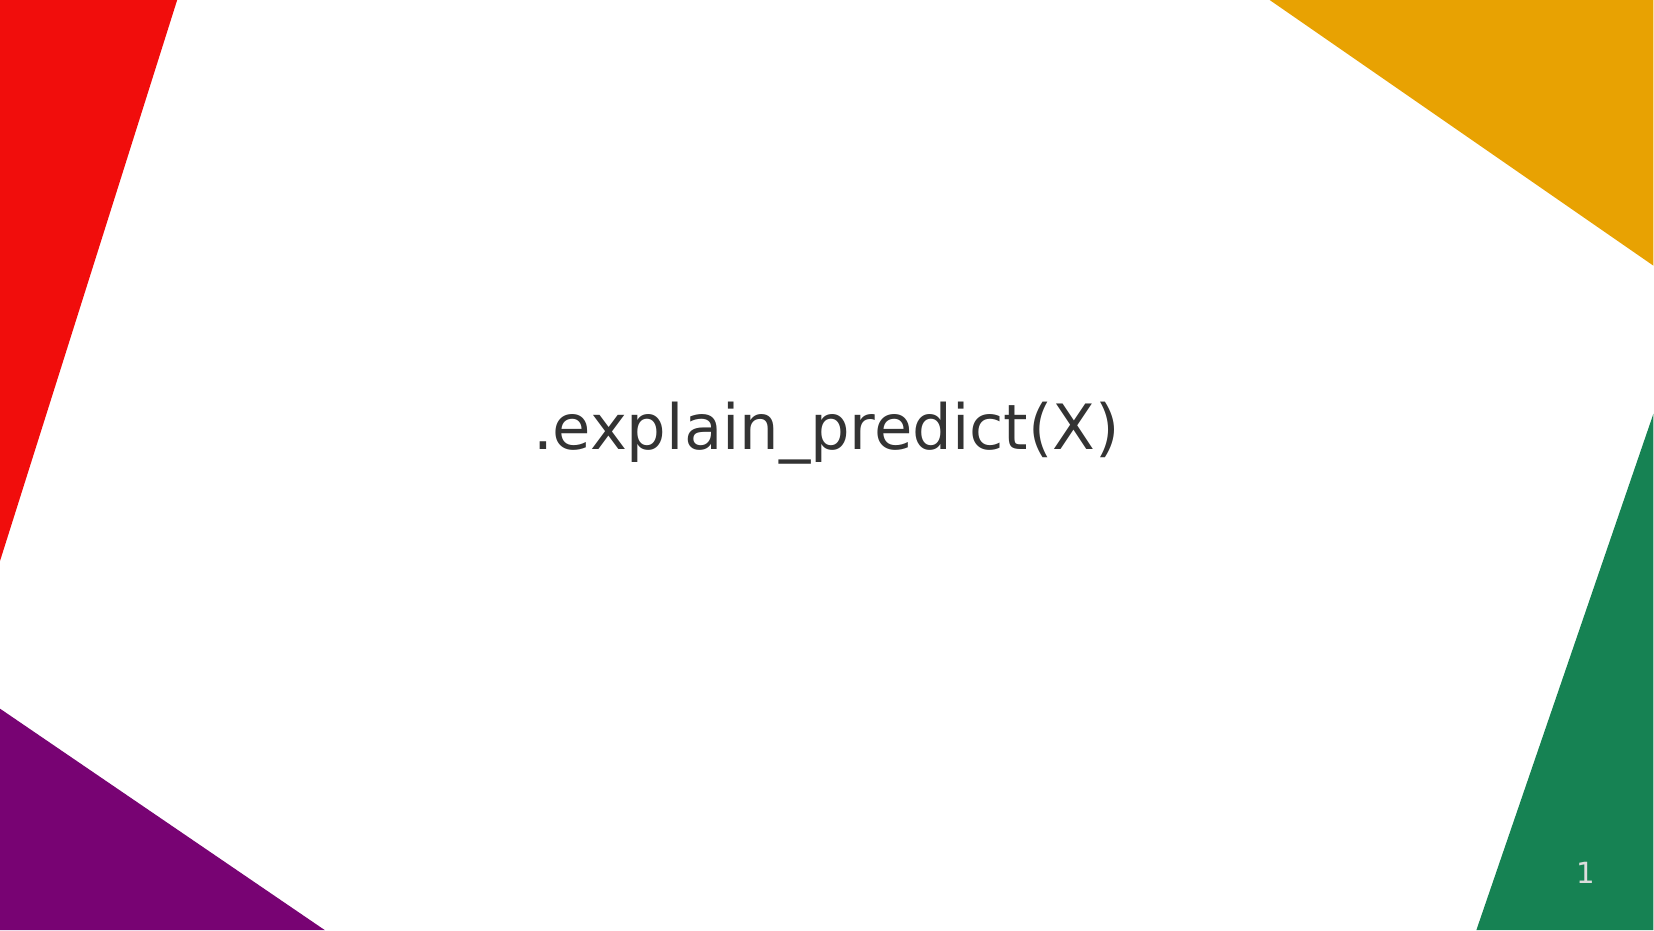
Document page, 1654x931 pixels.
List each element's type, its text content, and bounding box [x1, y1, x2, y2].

title .explain_predict(X) [118, 354, 1536, 502]
